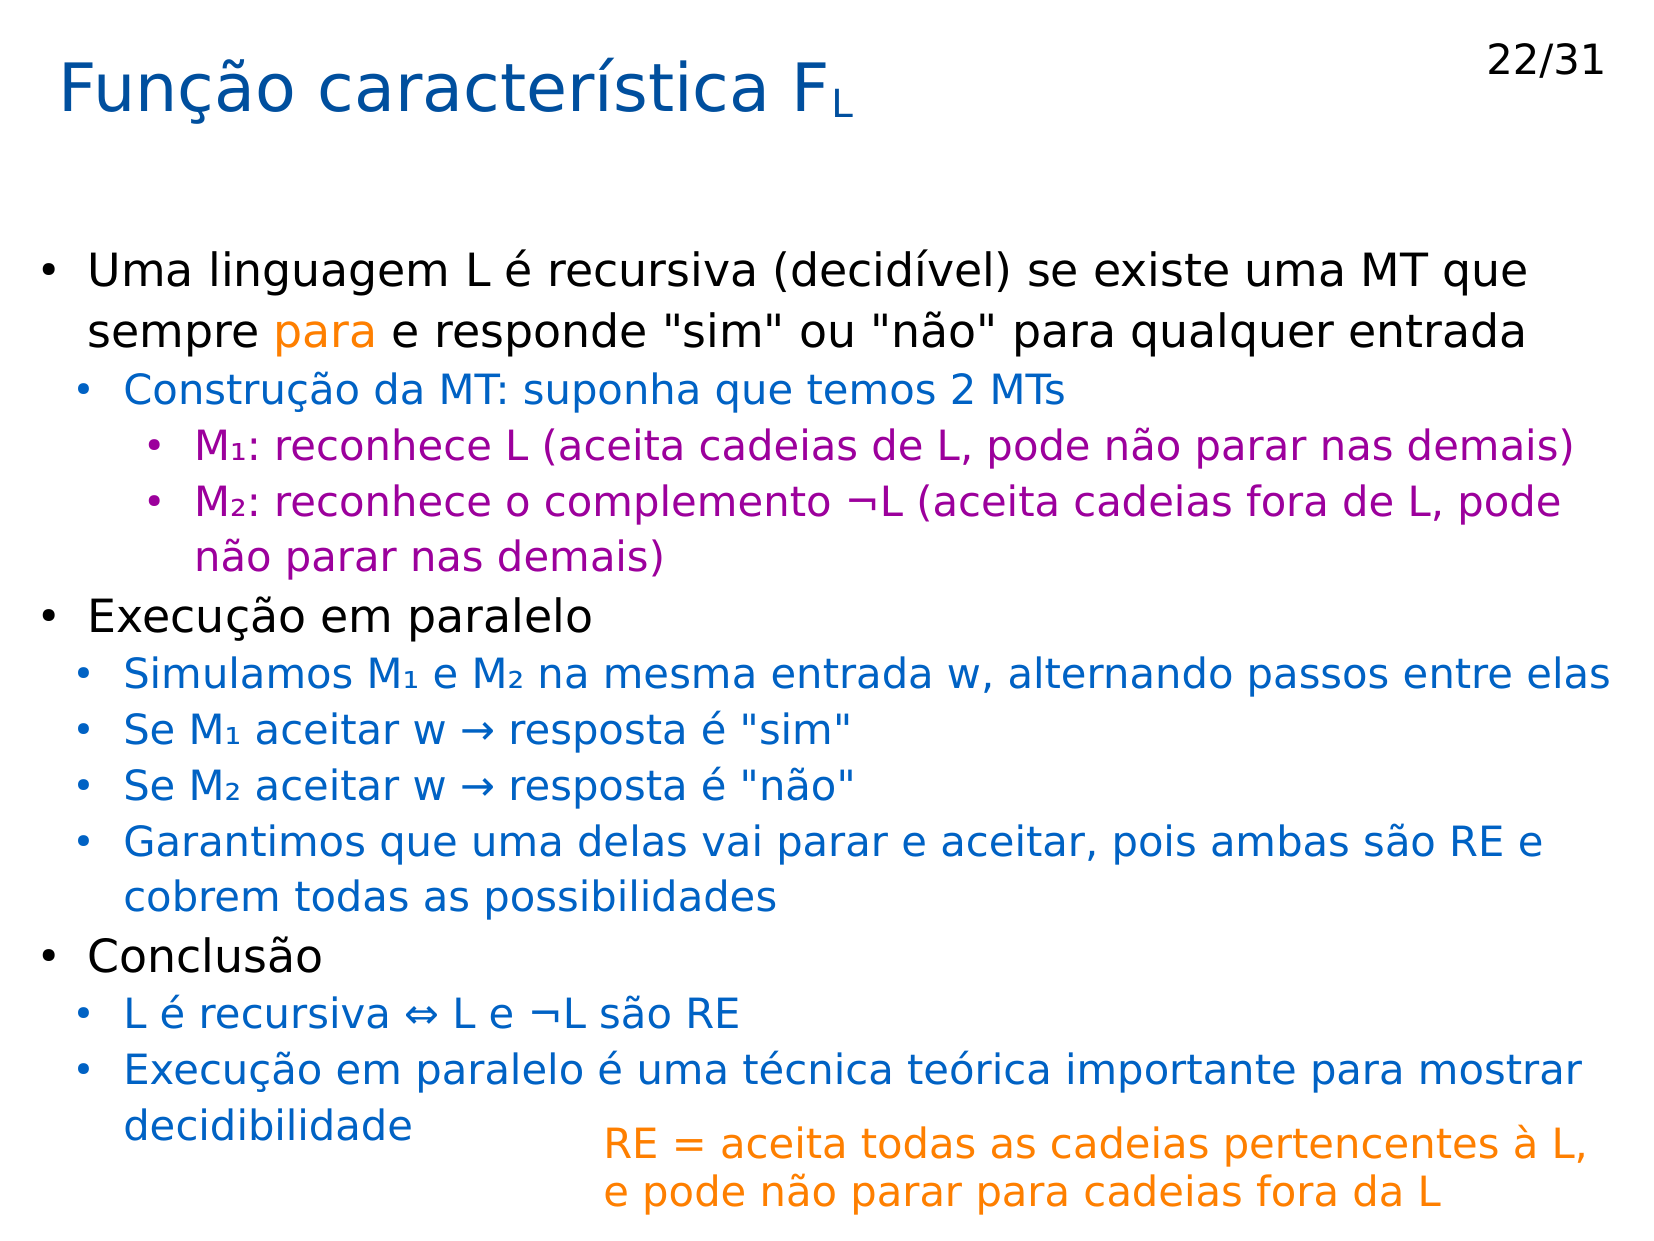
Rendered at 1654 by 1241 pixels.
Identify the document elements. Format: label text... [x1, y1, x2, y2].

text_box RE = aceita todas as cadeias pertencentes à L, e pode não parar para cadeias fora da L [588, 1112, 1607, 1224]
title Função característica FL [59, 29, 1506, 148]
list Uma linguagem L é recursiva (decidível) se existe uma MT que sempre para e responde "sim" ou "não" para qualquer entrada Construção da MT: suponha que temos 2 MTs M₁: reconhece L (aceita cadeias de L, pode não parar nas demais) M₂: reconhece o complemento ¬L (aceita cadeias fora de L, pode não parar nas demais) Execução em paralelo Simulamos M₁ e M₂ na mesma entrada w, alternando passos entre elas Se M₁ aceitar w → resposta é "sim" Se M₂ aceitar w → resposta é "não" Garantimos que uma delas vai parar e aceitar, pois ambas são RE e cobrem todas as possibilidades Conclusão L é recursiva ⇔ L e ¬L são RE Execução em paralelo é uma técnica teórica importante para mostrar decidibilidade [40, 236, 1628, 1211]
